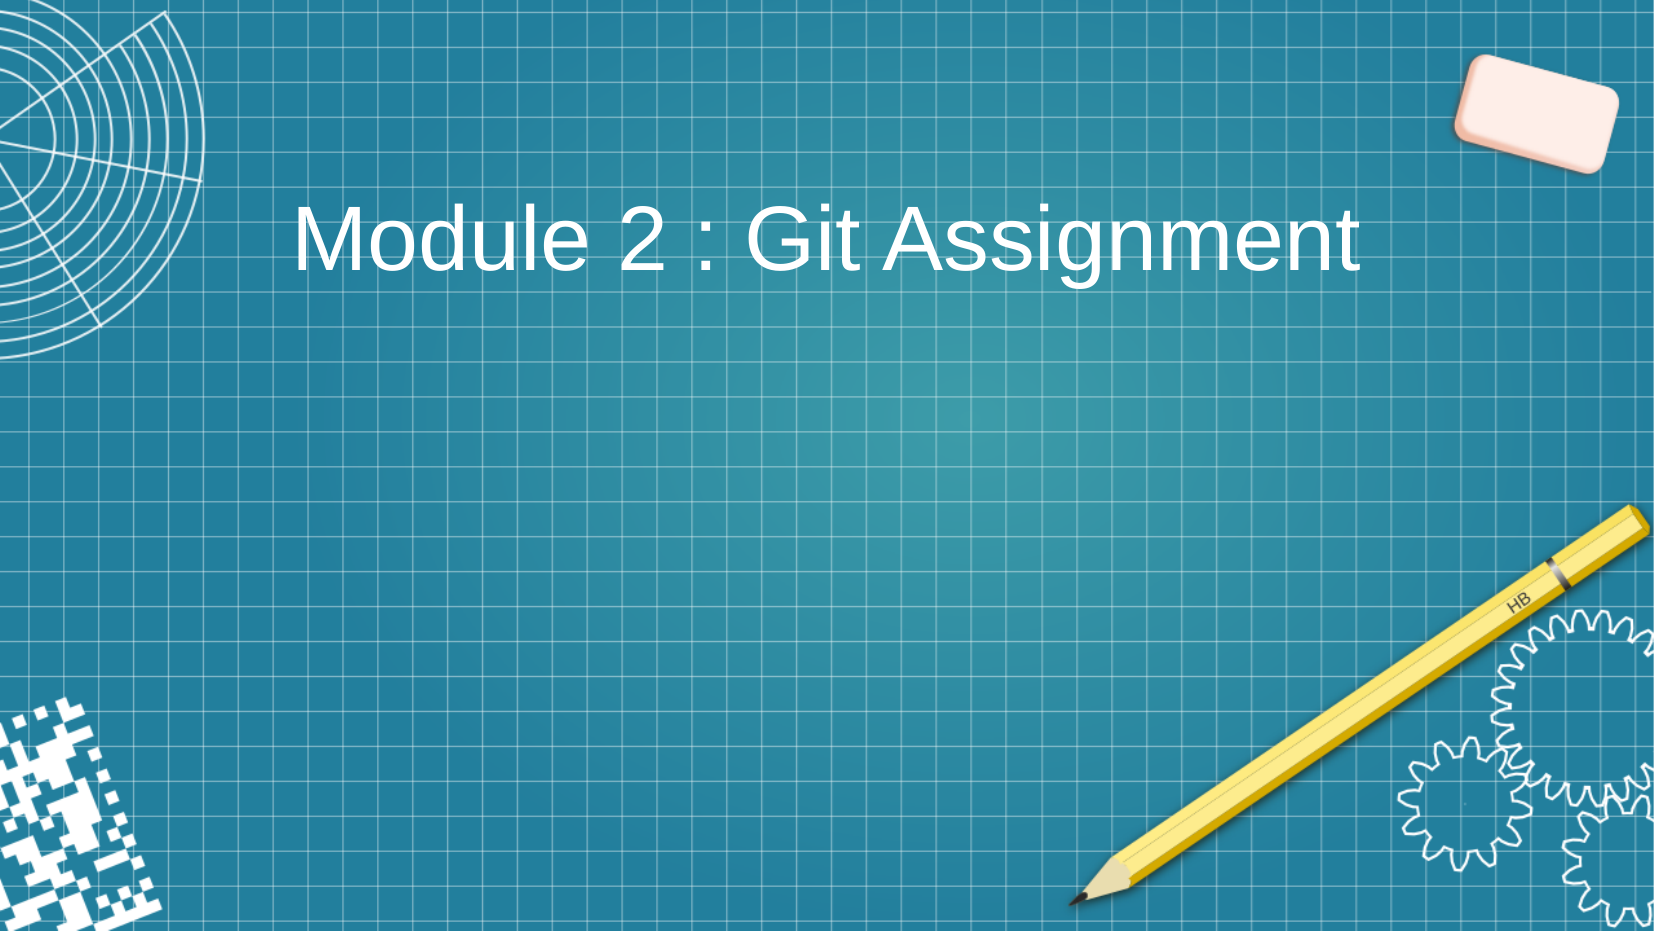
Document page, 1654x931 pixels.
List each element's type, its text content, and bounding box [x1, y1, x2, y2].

picture [0, 0, 1654, 931]
title Module 2 : Git Assignment [82, 132, 1571, 346]
